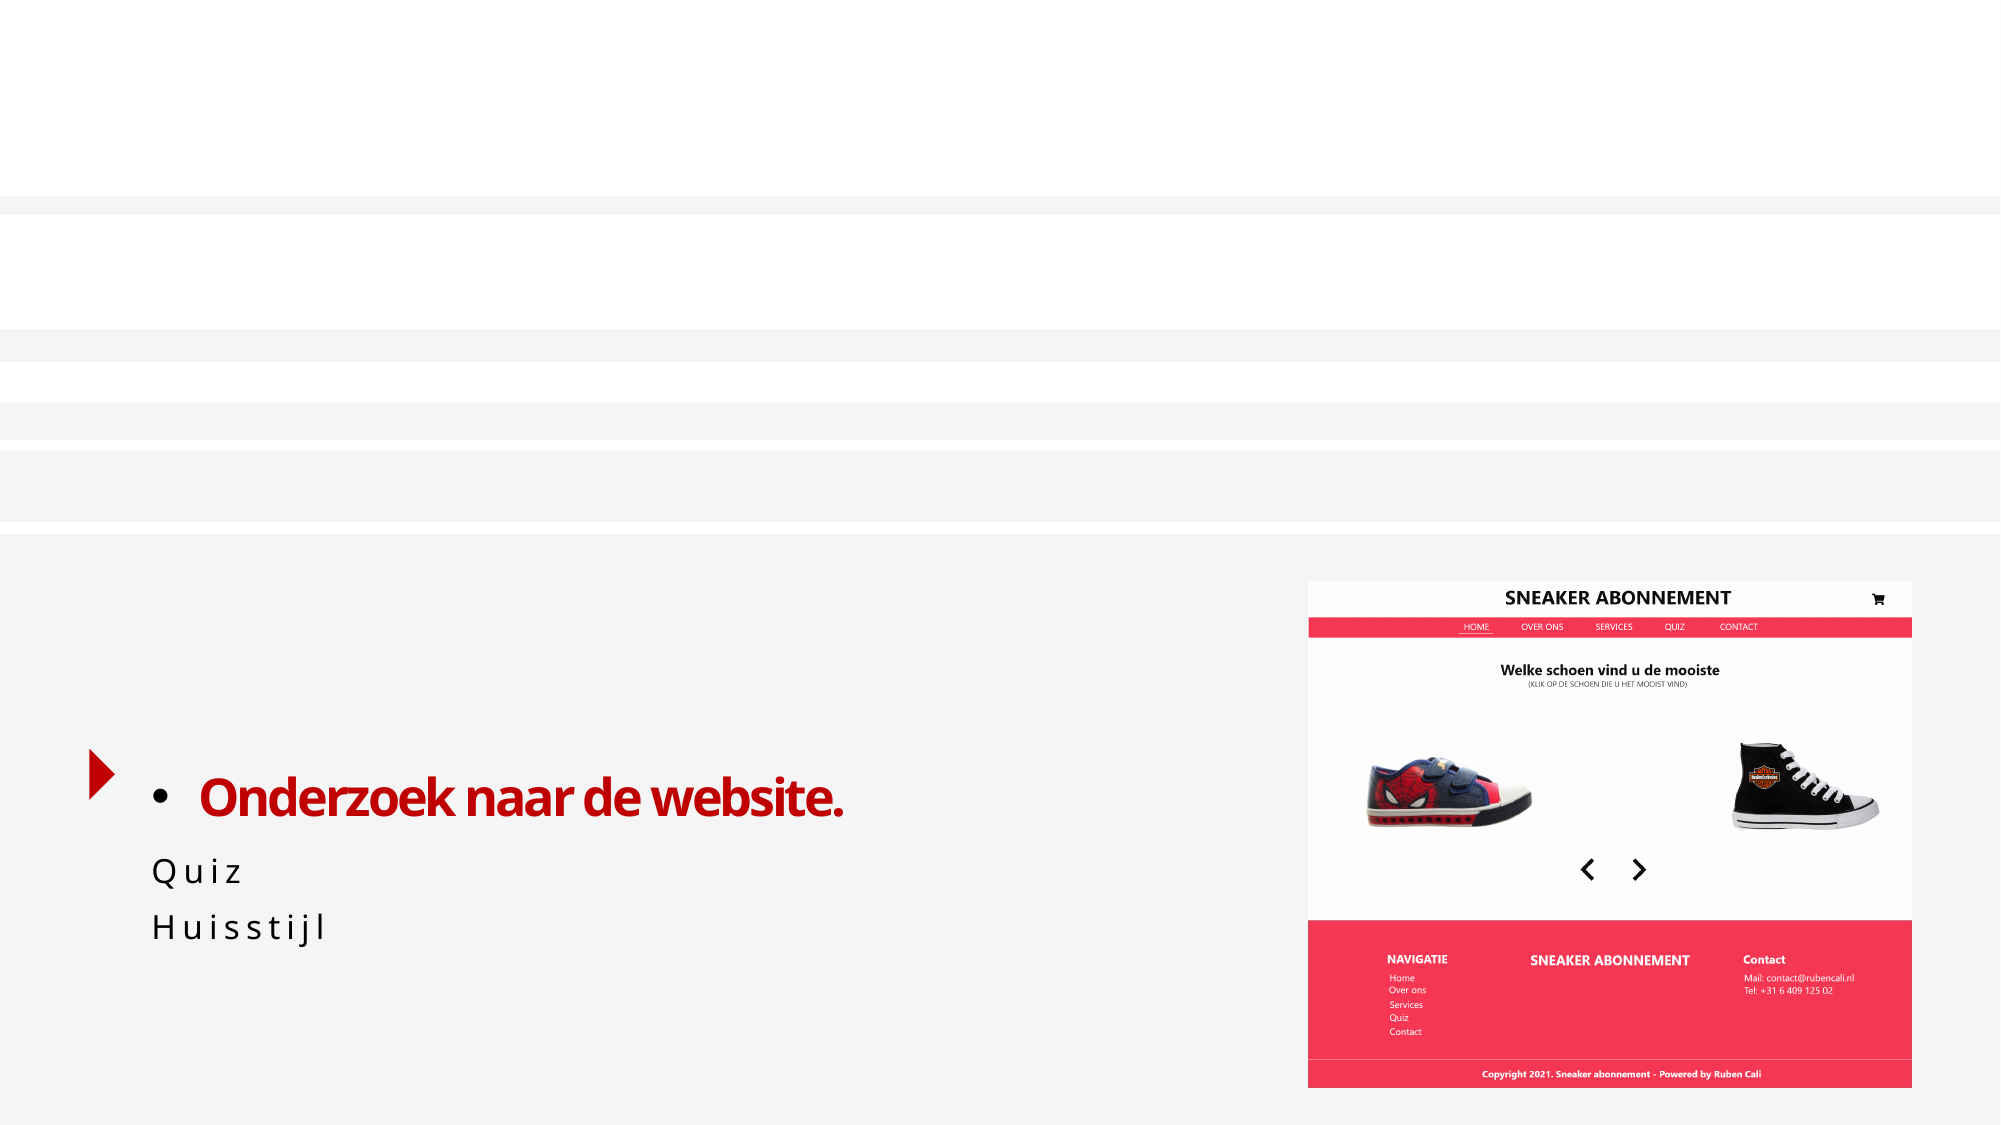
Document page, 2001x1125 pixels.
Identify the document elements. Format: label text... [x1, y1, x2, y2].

picture [1308, 581, 1912, 1088]
list Quiz Huisstijl [136, 847, 1069, 1025]
title Onderzoek naar de website. [136, 555, 1069, 835]
